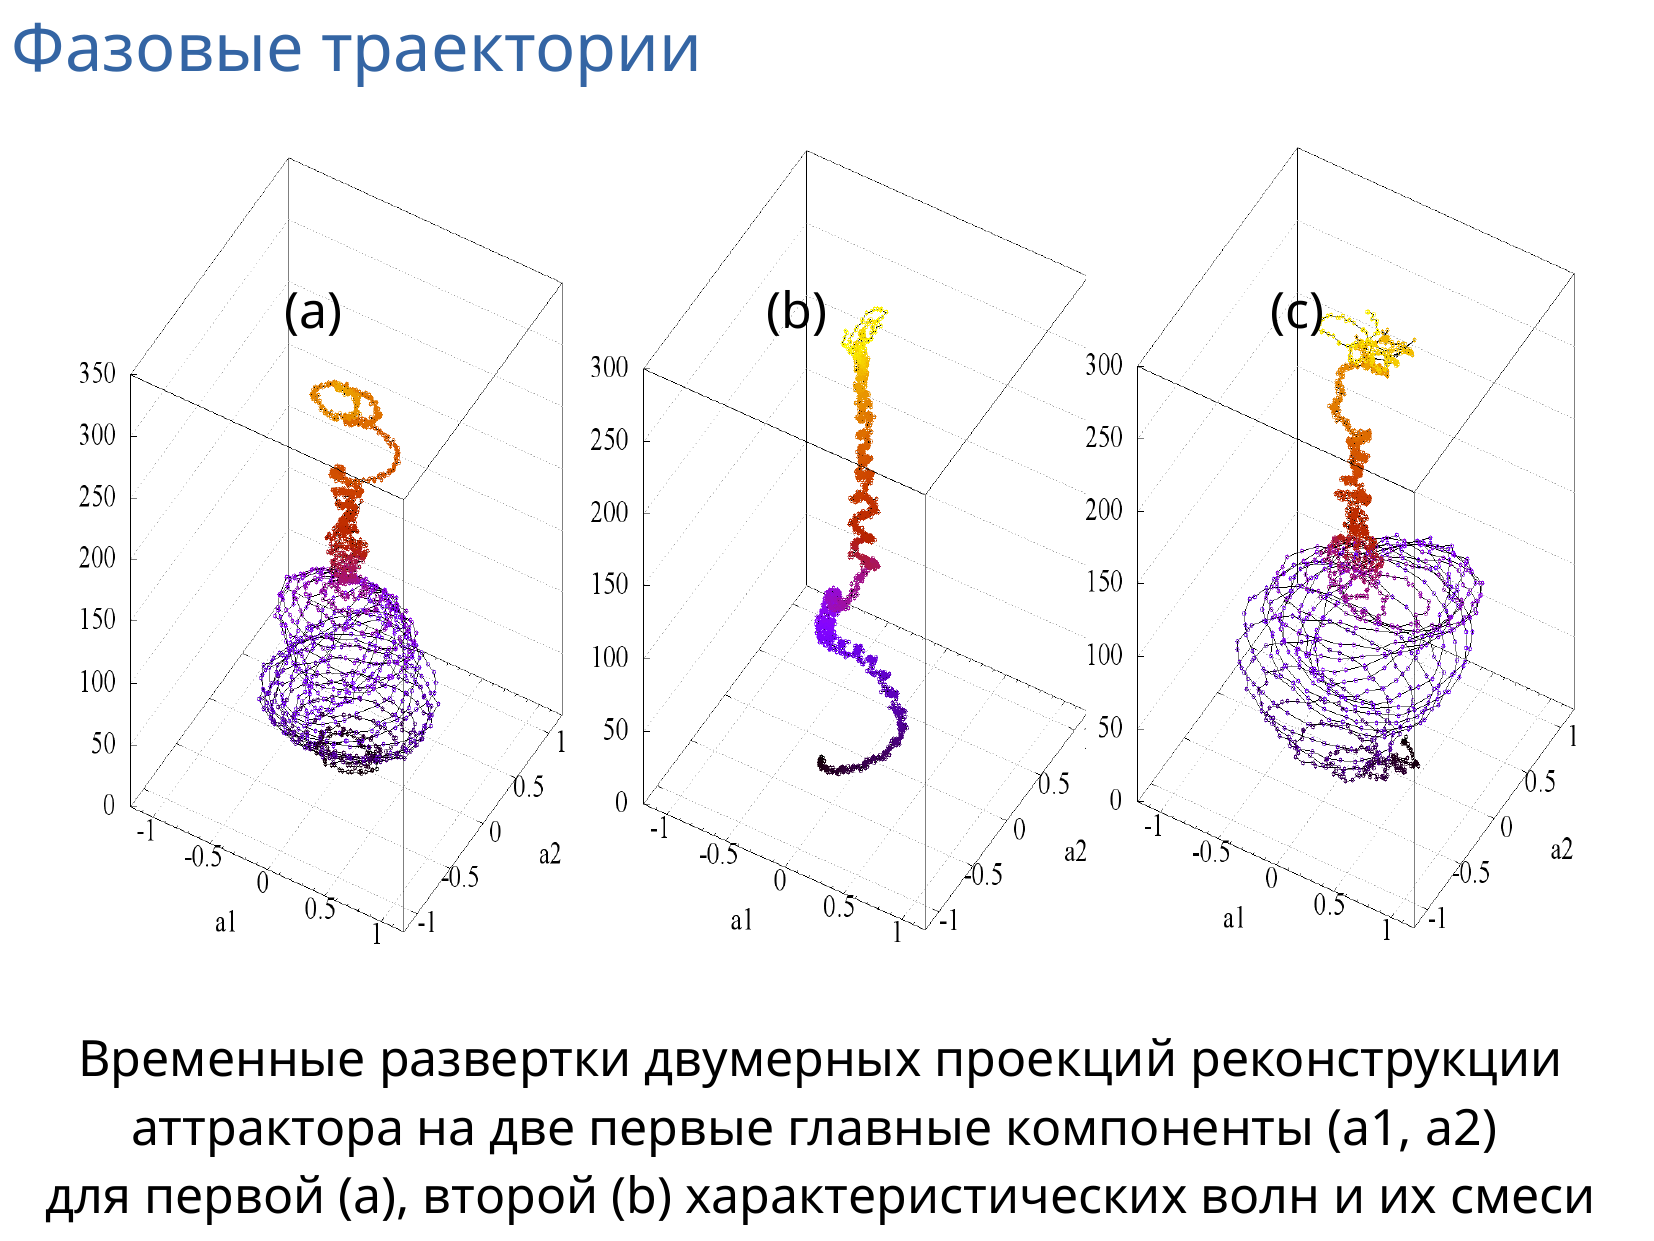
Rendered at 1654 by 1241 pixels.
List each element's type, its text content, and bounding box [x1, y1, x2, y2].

picture [70, 142, 1581, 271]
text_box Фазовые траектории [0, 0, 913, 93]
picture [70, 347, 1581, 948]
text_box (а) (b) (c) [35, 271, 1654, 347]
text_box Временные развертки двумерных проекций реконструкции аттрактора на две первые главные компоненты (a1, a2) для первой (а), второй (b) характеристических волн и их смеси (с) [0, 1015, 1642, 1205]
